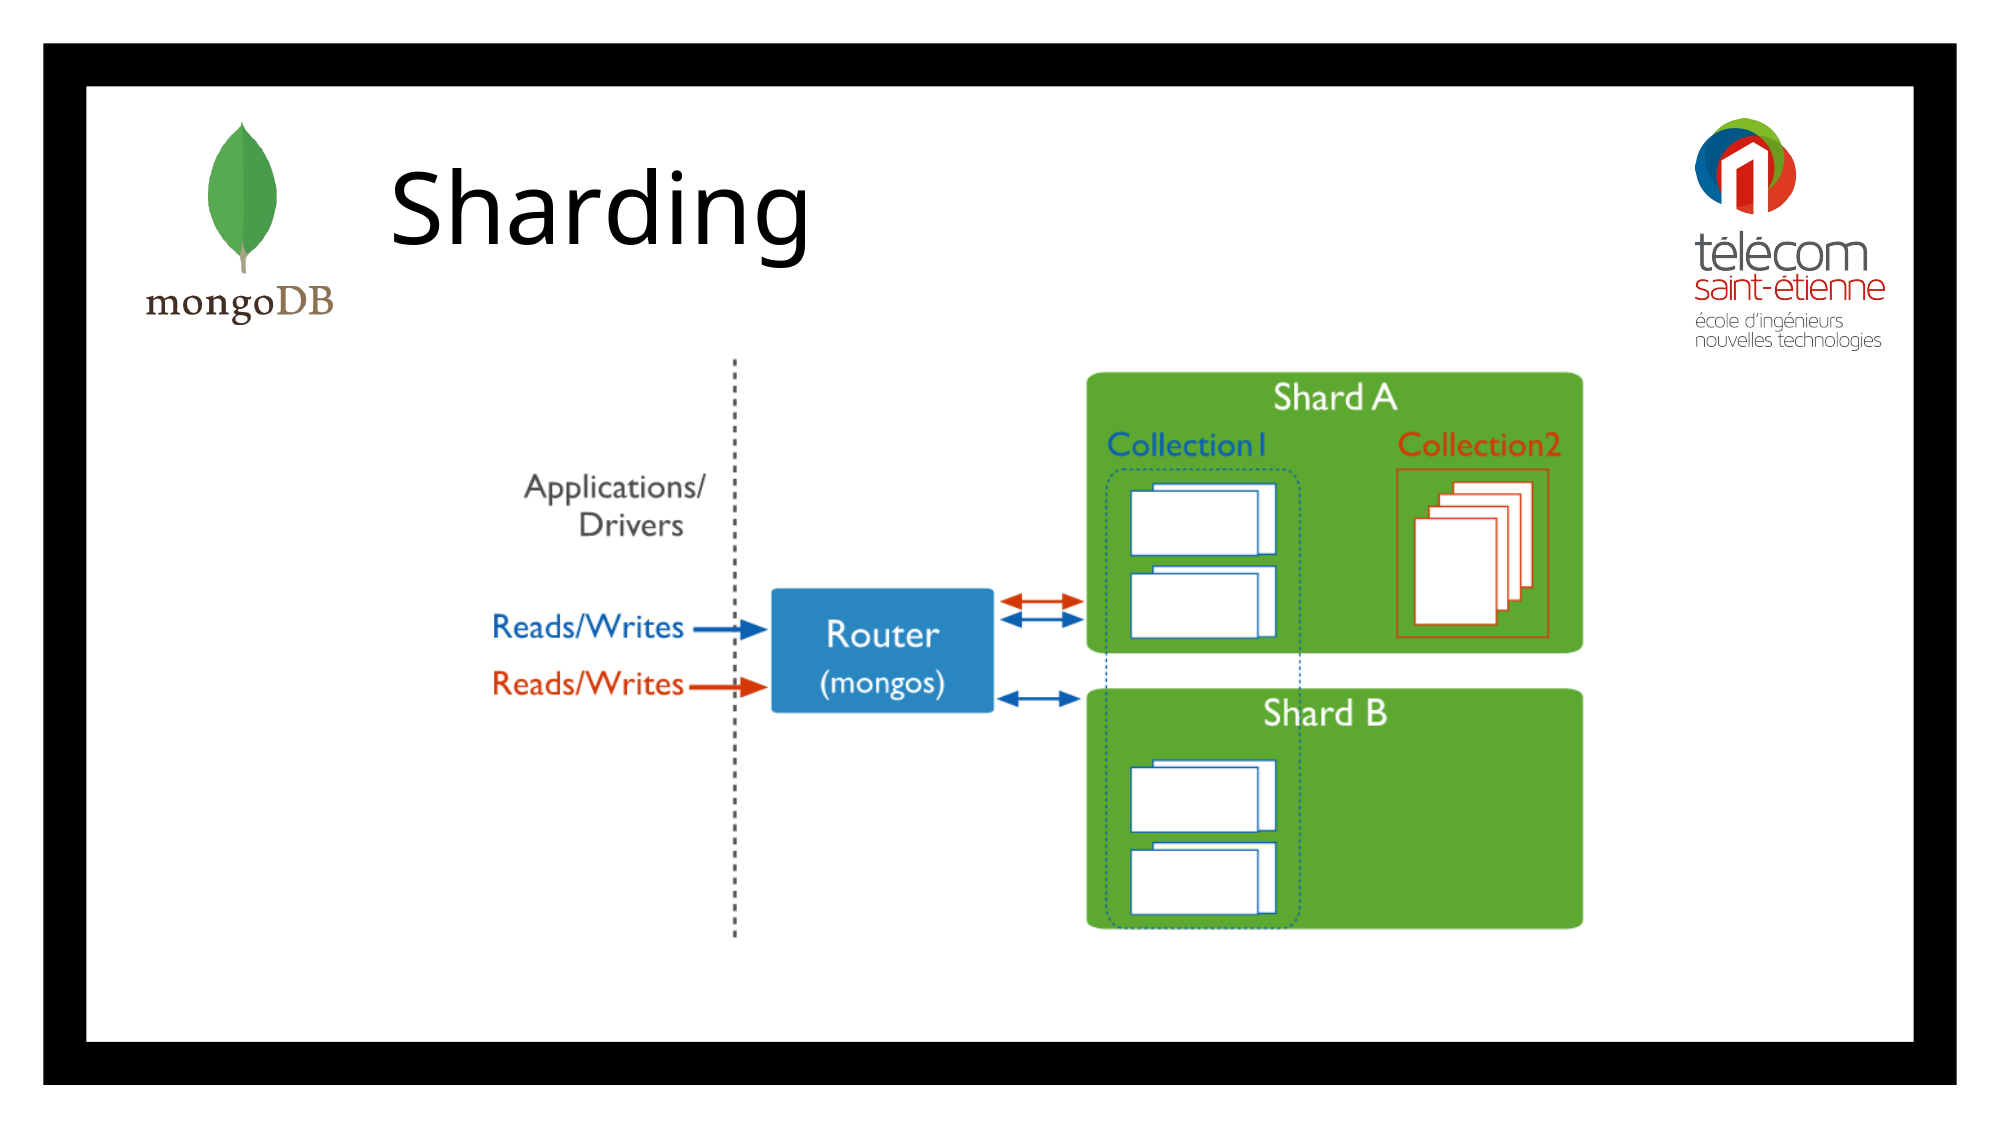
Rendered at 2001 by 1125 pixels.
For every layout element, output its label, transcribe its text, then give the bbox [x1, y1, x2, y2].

picture [145, 121, 333, 325]
picture [484, 324, 1617, 966]
picture [1695, 118, 1885, 351]
title Sharding [369, 138, 1849, 304]
picture [1715, 134, 1730, 138]
